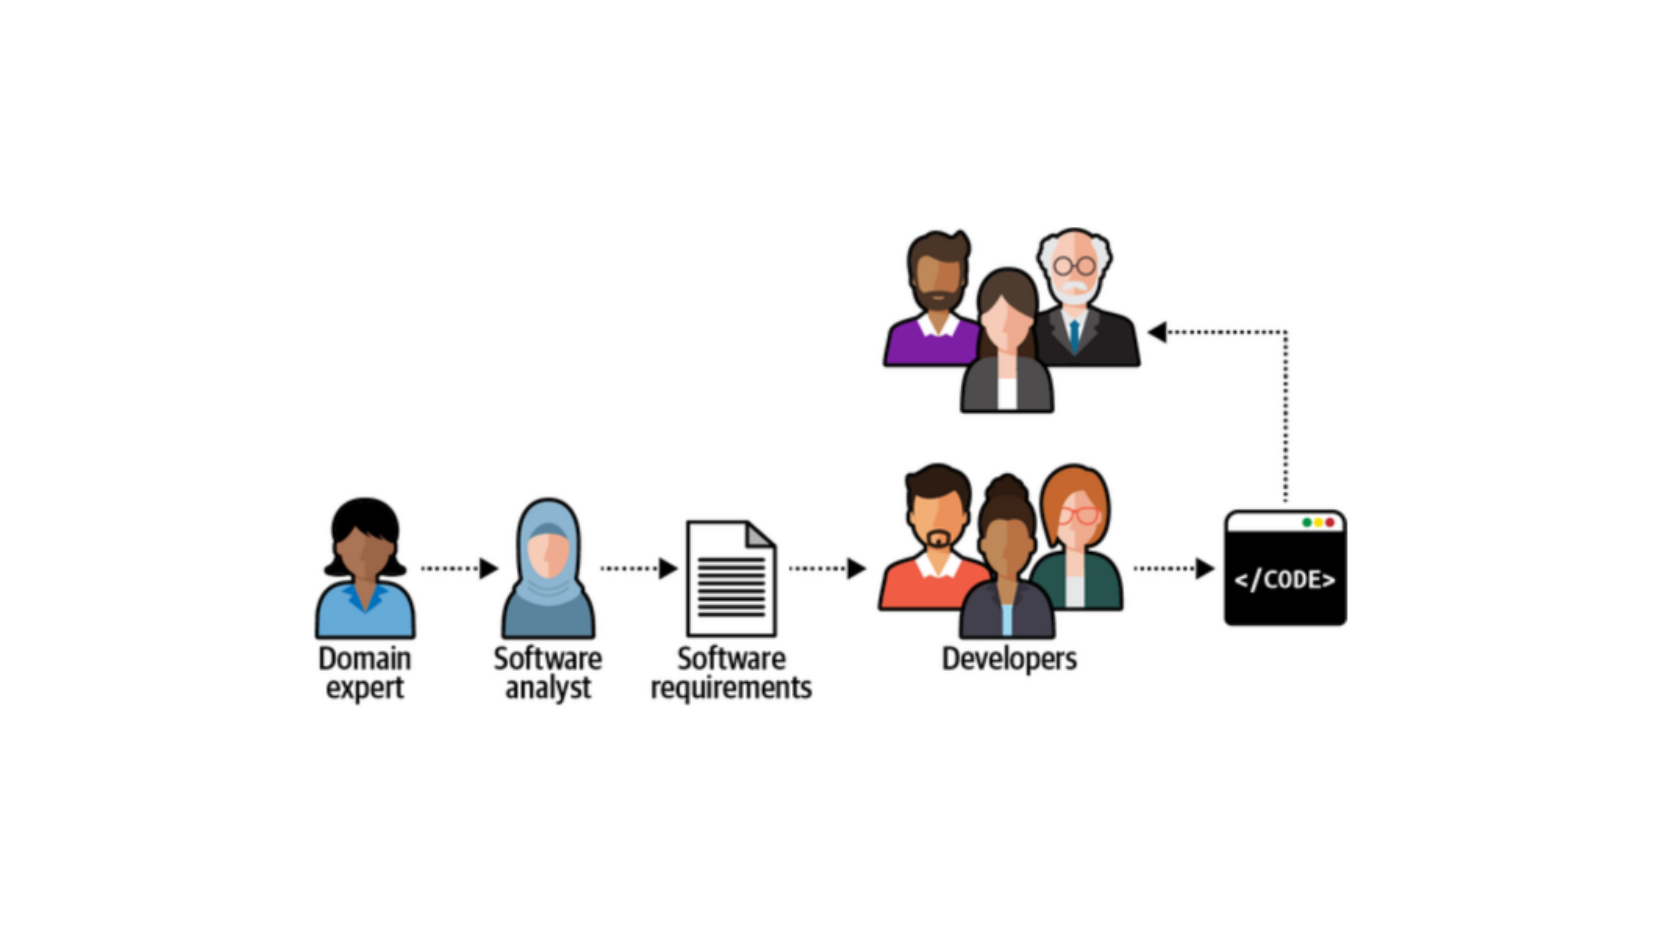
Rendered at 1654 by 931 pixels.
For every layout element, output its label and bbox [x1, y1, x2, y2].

picture [286, 212, 1368, 718]
